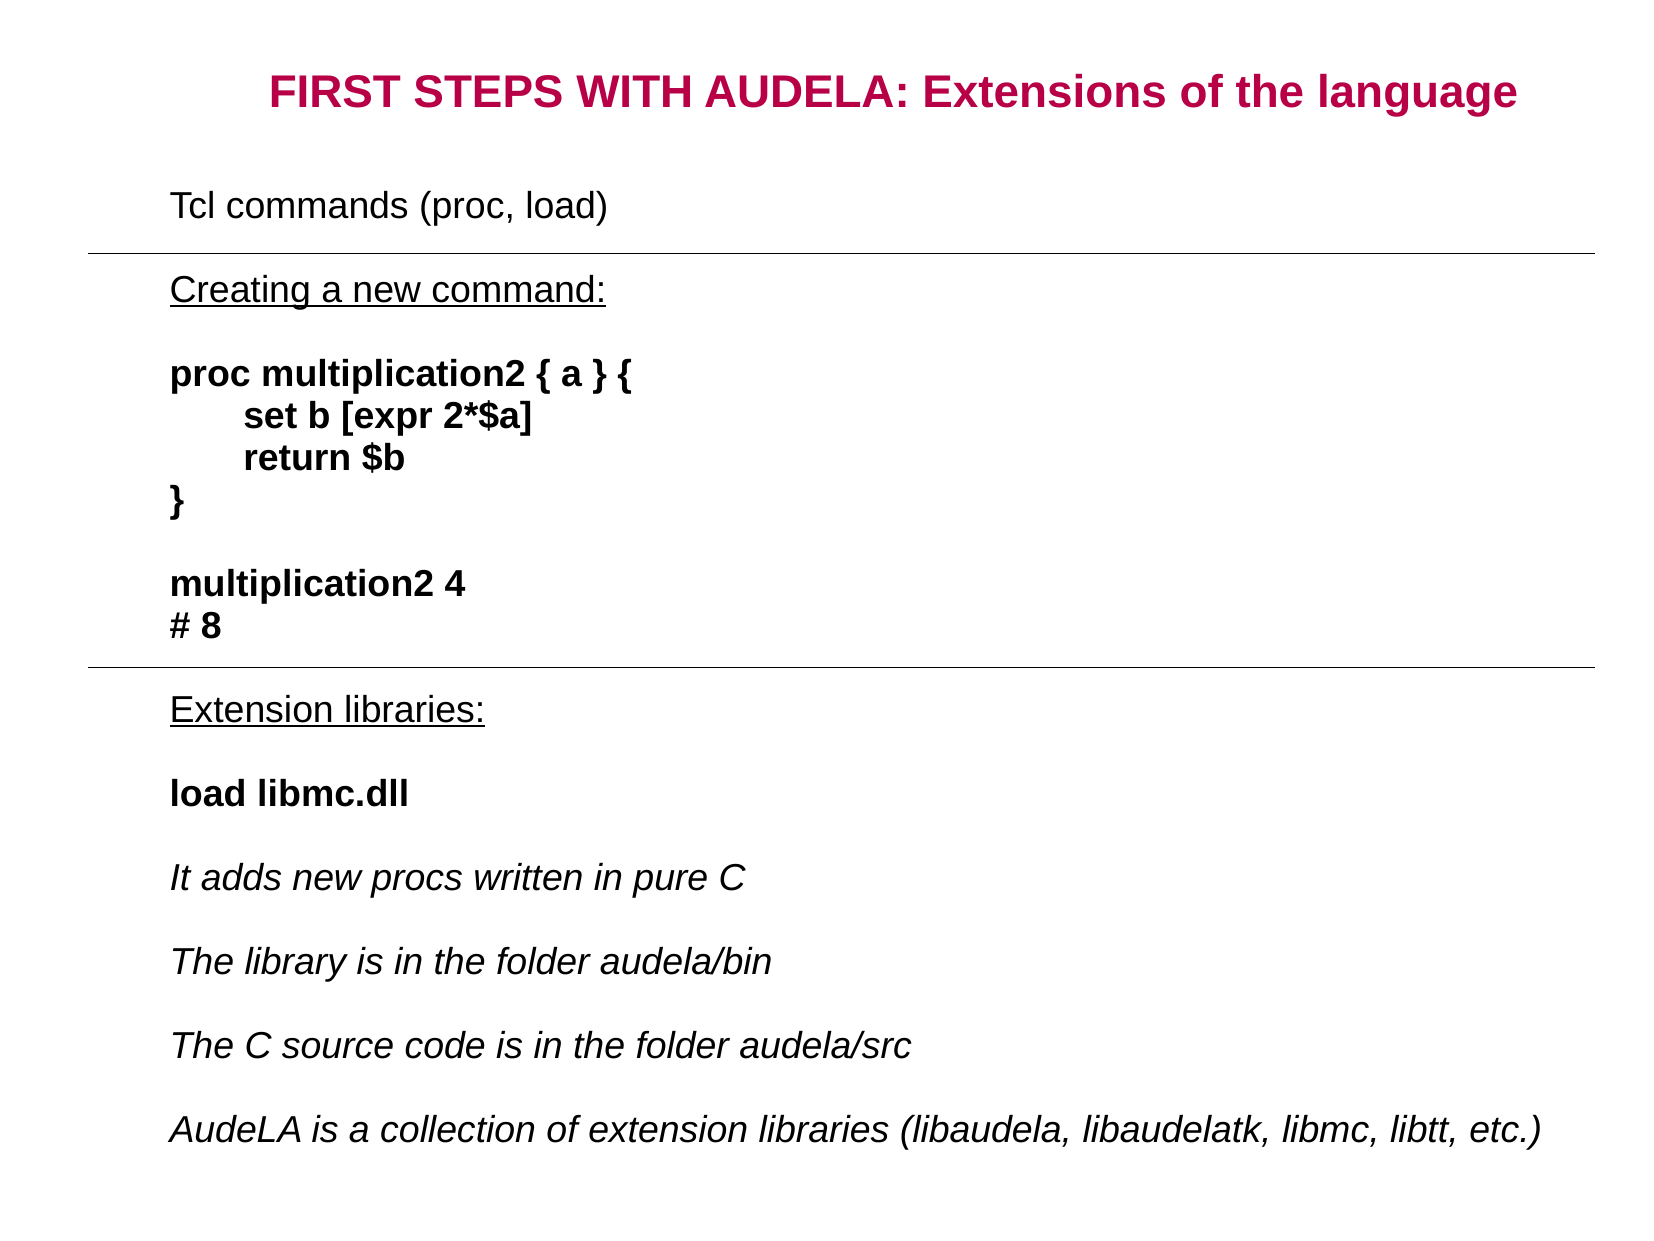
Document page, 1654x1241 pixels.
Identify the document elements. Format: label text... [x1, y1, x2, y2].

text_box Tcl commands (proc, load) Creating a new command: proc multiplication2 { a } { set b [expr 2*$a] return $b } multiplication2 4 # 8 Extension libraries: load libmc.dll It adds new procs written in pure C The library is in the folder audela/bin The C source code is in the folder audela/src AudeLA is a collection of extension libraries (libaudela, libaudelatk, libmc, libtt, etc.) [154, 254, 1558, 667]
text_box FIRST STEPS WITH AUDELA: Extensions of the language [253, 59, 1534, 127]
text_box Tcl commands (proc, load) Creating a new command: proc multiplication2 { a } { set b [expr 2*$a] return $b } multiplication2 4 # 8 Extension libraries: load libmc.dll It adds new procs written in pure C The library is in the folder audela/bin The C source code is in the folder audela/src AudeLA is a collection of extension libraries (libaudela, libaudelatk, libmc, libtt, etc.) [154, 668, 1558, 1208]
text_box Tcl commands (proc, load) Creating a new command: proc multiplication2 { a } { set b [expr 2*$a] return $b } multiplication2 4 # 8 Extension libraries: load libmc.dll It adds new procs written in pure C The library is in the folder audela/bin The C source code is in the folder audela/src AudeLA is a collection of extension libraries (libaudela, libaudelatk, libmc, libtt, etc.) [154, 177, 1558, 253]
